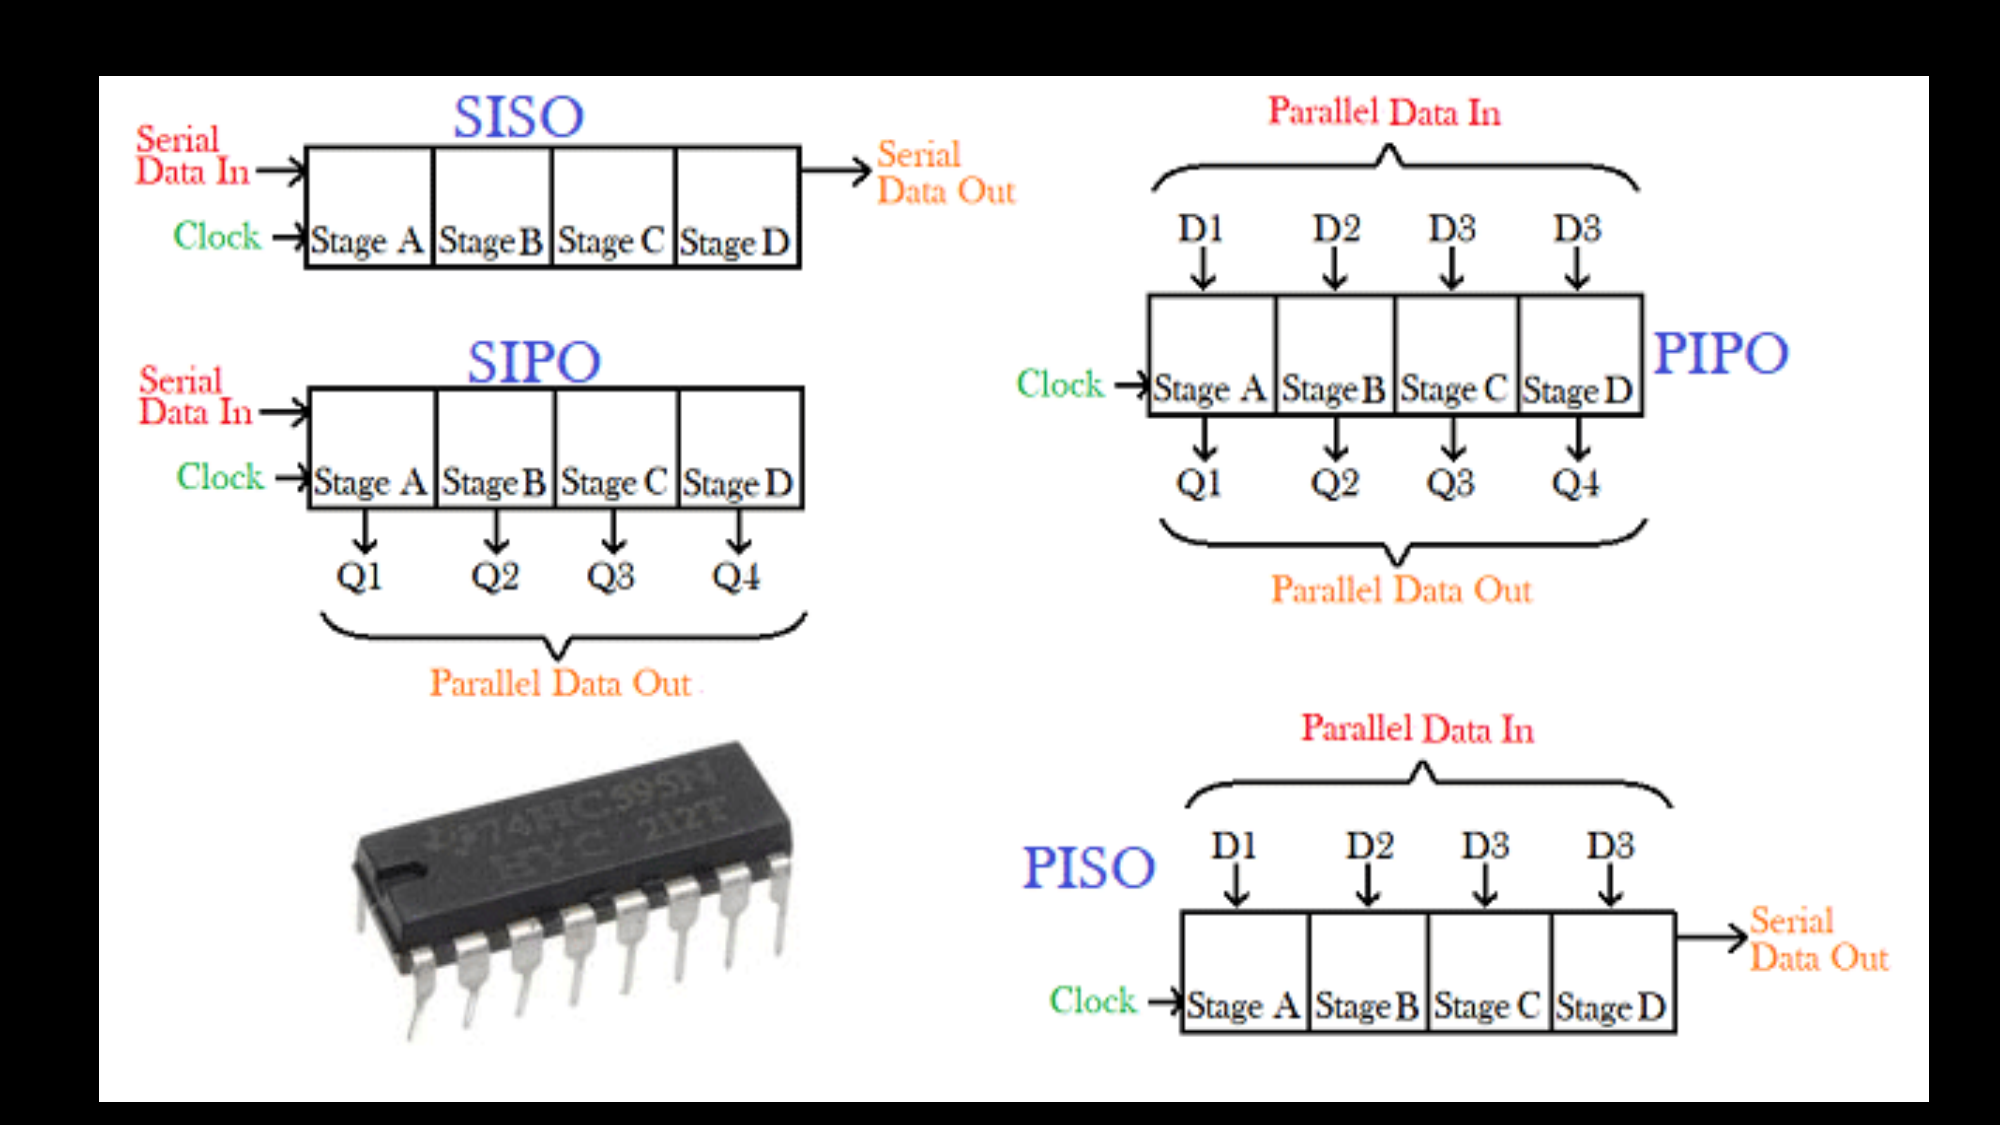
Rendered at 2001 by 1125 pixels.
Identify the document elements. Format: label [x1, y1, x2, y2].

picture [99, 76, 1929, 1102]
